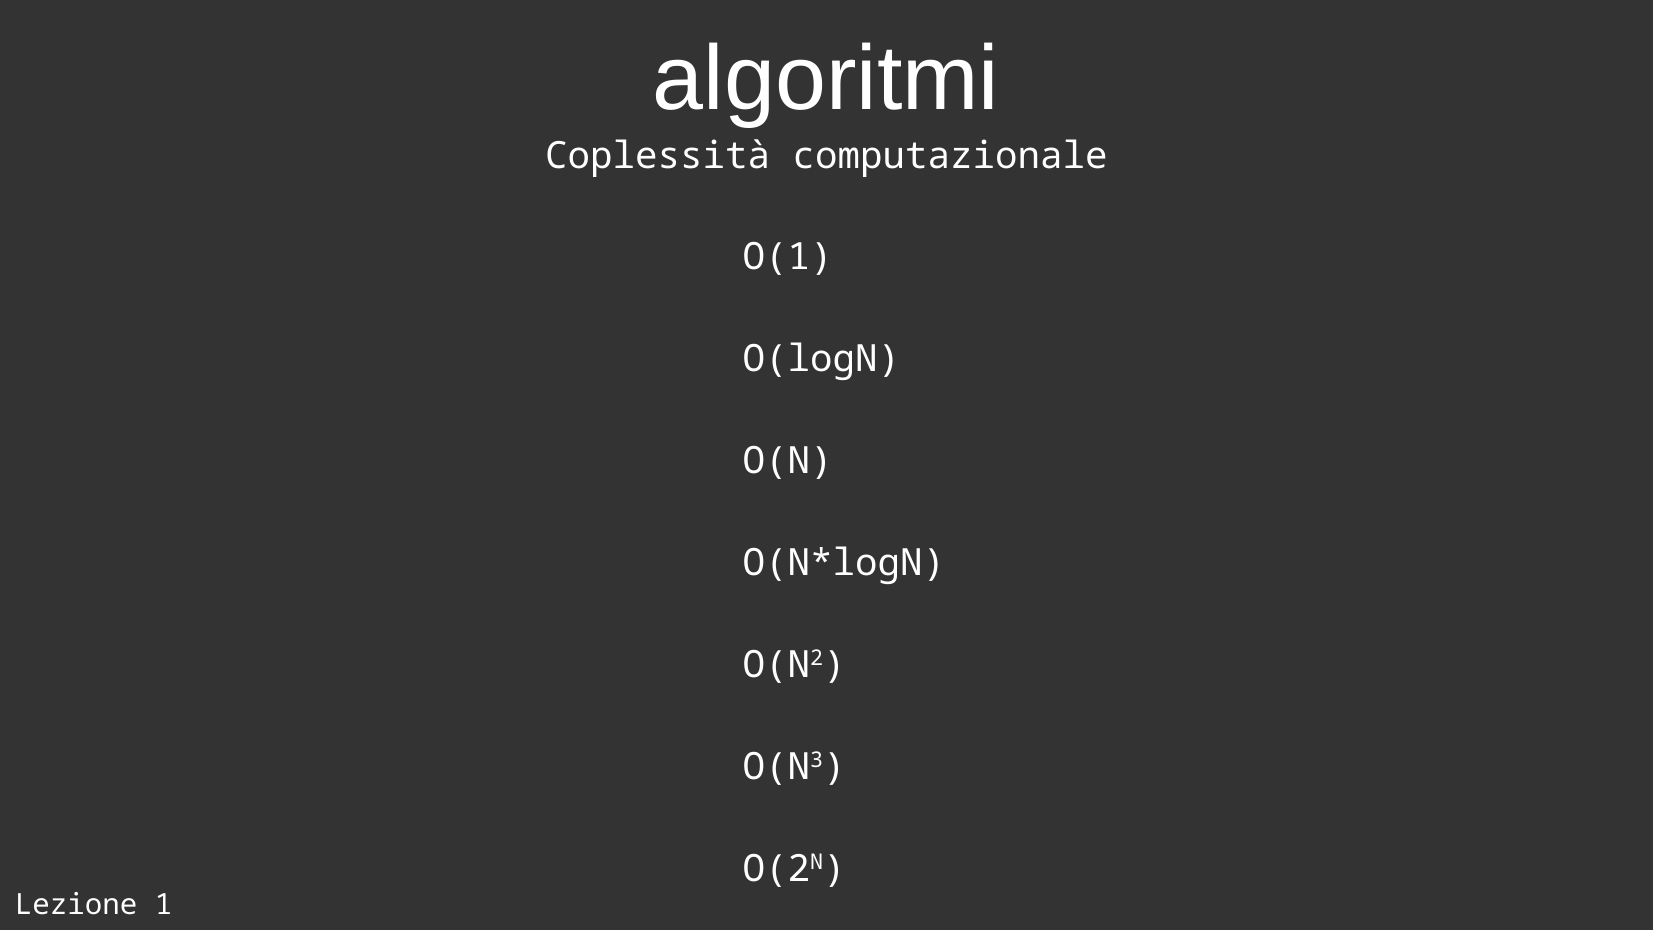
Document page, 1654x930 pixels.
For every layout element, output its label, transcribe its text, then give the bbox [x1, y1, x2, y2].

text_box Coplessità computazionale [530, 121, 1123, 188]
text_box Lezione 1 [0, 875, 188, 930]
text_box O(1) O(logN) O(N) O(N*logN) O(N2) O(N3) O(2N) [727, 221, 976, 930]
title algoritmi [82, 0, 1571, 156]
